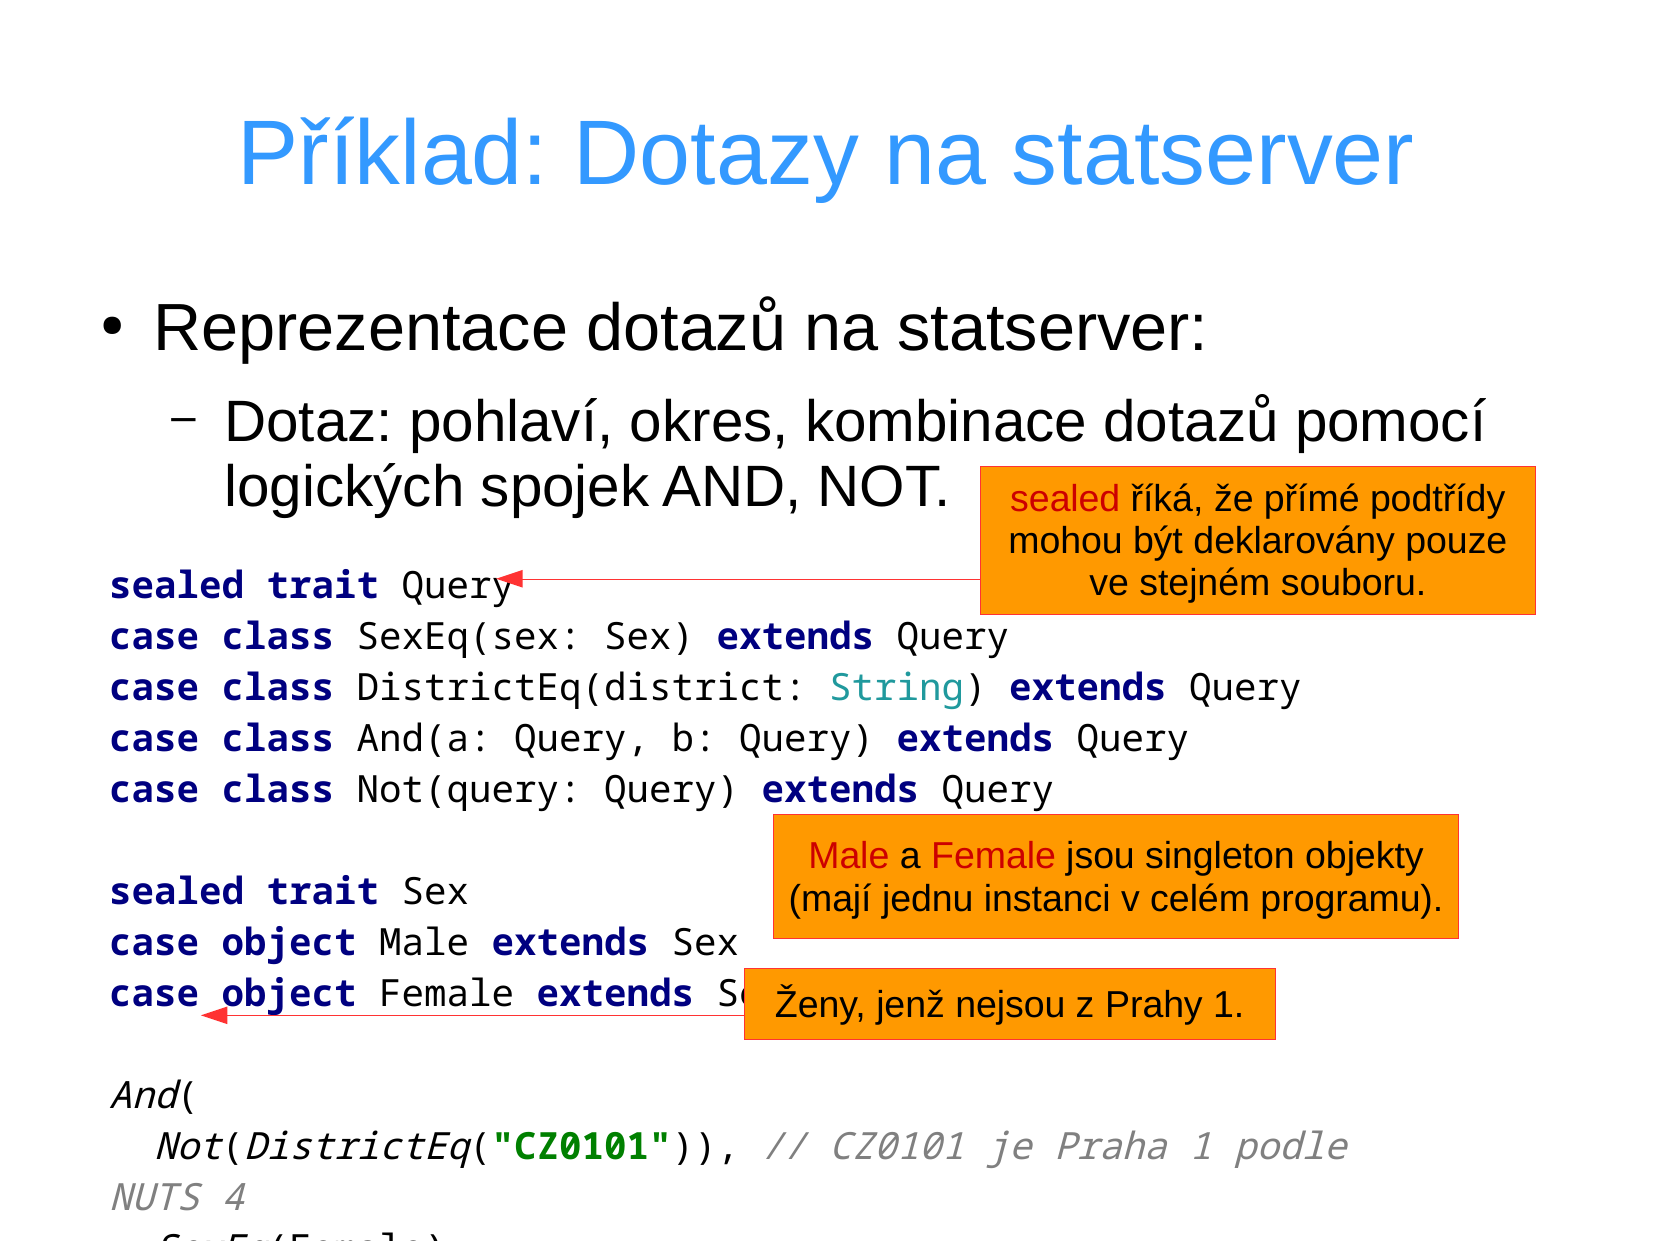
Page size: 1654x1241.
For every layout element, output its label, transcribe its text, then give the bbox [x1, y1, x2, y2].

list Reprezentace dotazů na statserver: Dotaz: pohlaví, okres, kombinace dotazů pomocí logických spojek AND, NOT. [82, 290, 1571, 1010]
text_box sealed trait Query case class SexEq(sex: Sex) extends Query case class DistrictEq(district: String) extends Query case class And(a: Query, b: Query) extends Query case class Not(query: Query) extends Query sealed trait Sex case object Male extends Sex case object Female extends Sex And( Not(DistrictEq("CZ0101")), // CZ0101 je Praha 1 podle NUTS 4 SexEq(Female) ) [94, 550, 1418, 1241]
title Příklad: Dotazy na statserver [82, 49, 1571, 257]
text_box Ženy, jenž nejsou z Prahy 1. [744, 968, 1276, 1040]
text_box Male a Female jsou singleton objekty (mají jednu instanci v celém programu). [773, 814, 1459, 939]
text_box sealed říká, že přímé podtřídy mohou být deklarovány pouze ve stejném souboru. [980, 466, 1536, 615]
